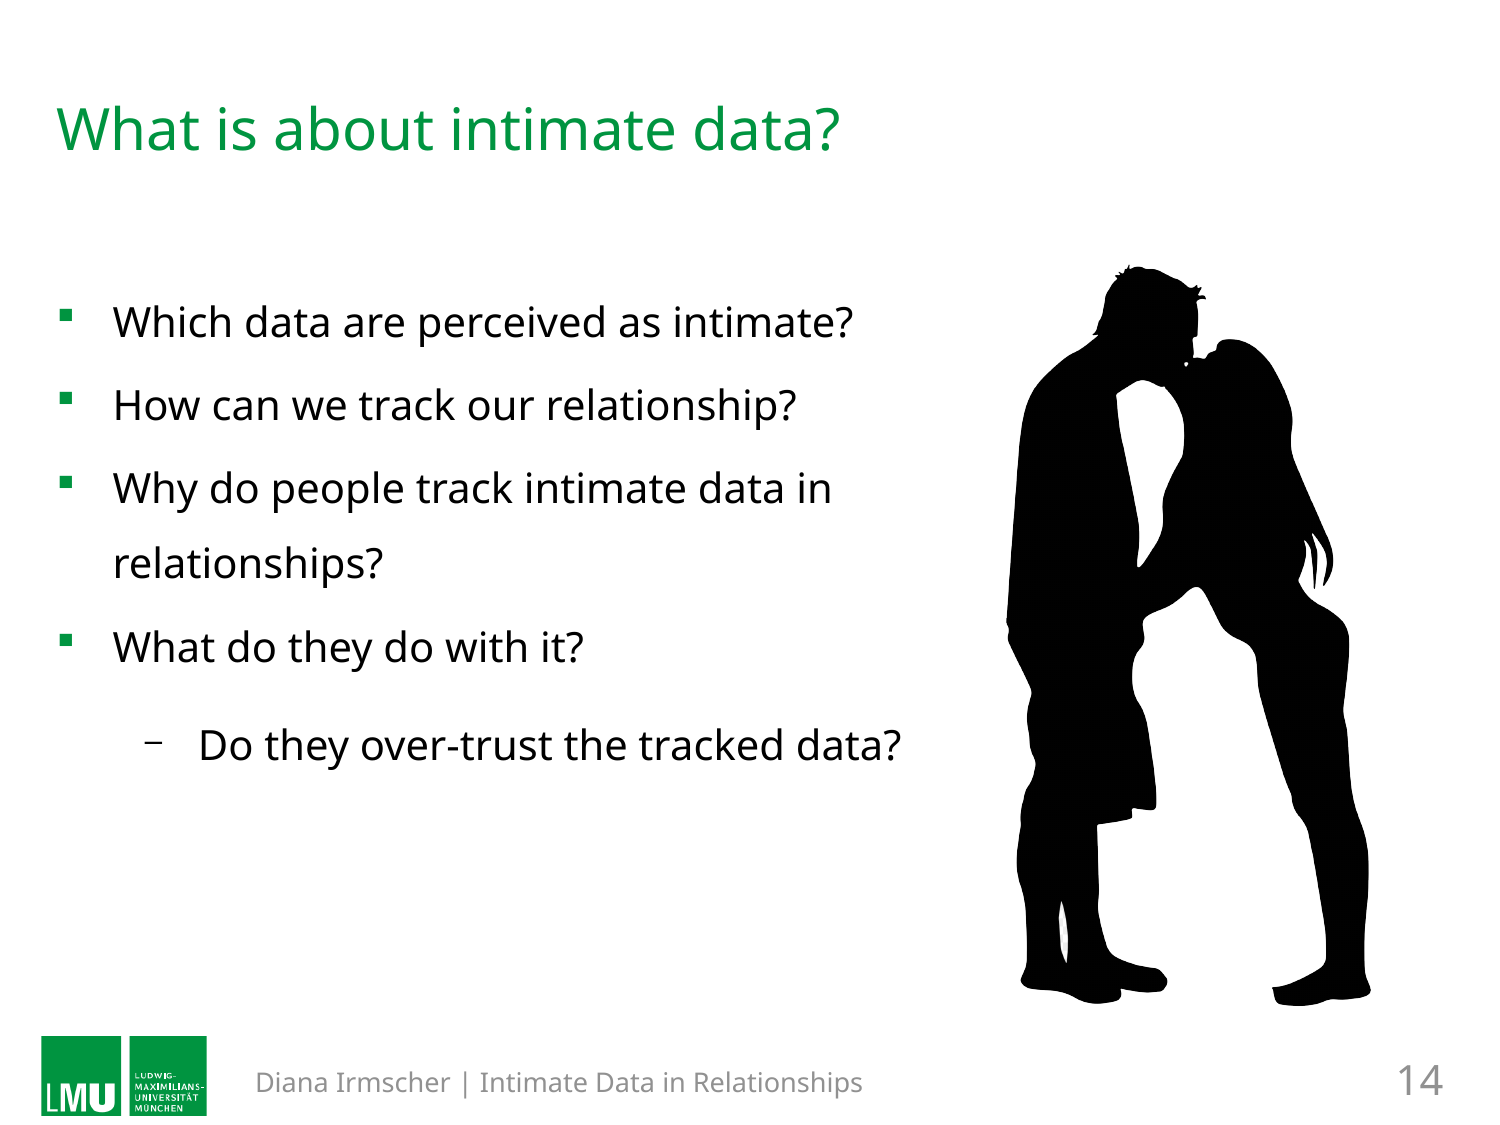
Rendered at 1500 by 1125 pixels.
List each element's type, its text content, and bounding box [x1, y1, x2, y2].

title What is about intimate data? [41, 37, 1459, 217]
picture [1006, 264, 1371, 1007]
slide_number <number> [1014, 1046, 1459, 1117]
footer Diana Irmscher | Intimate Data in Relationships [240, 1046, 963, 1117]
list Which data are perceived as intimate? How can we track our relationship? Why do people track intimate data in relationships? What do they do with it? Do they over-trust the tracked data? [41, 263, 981, 1008]
